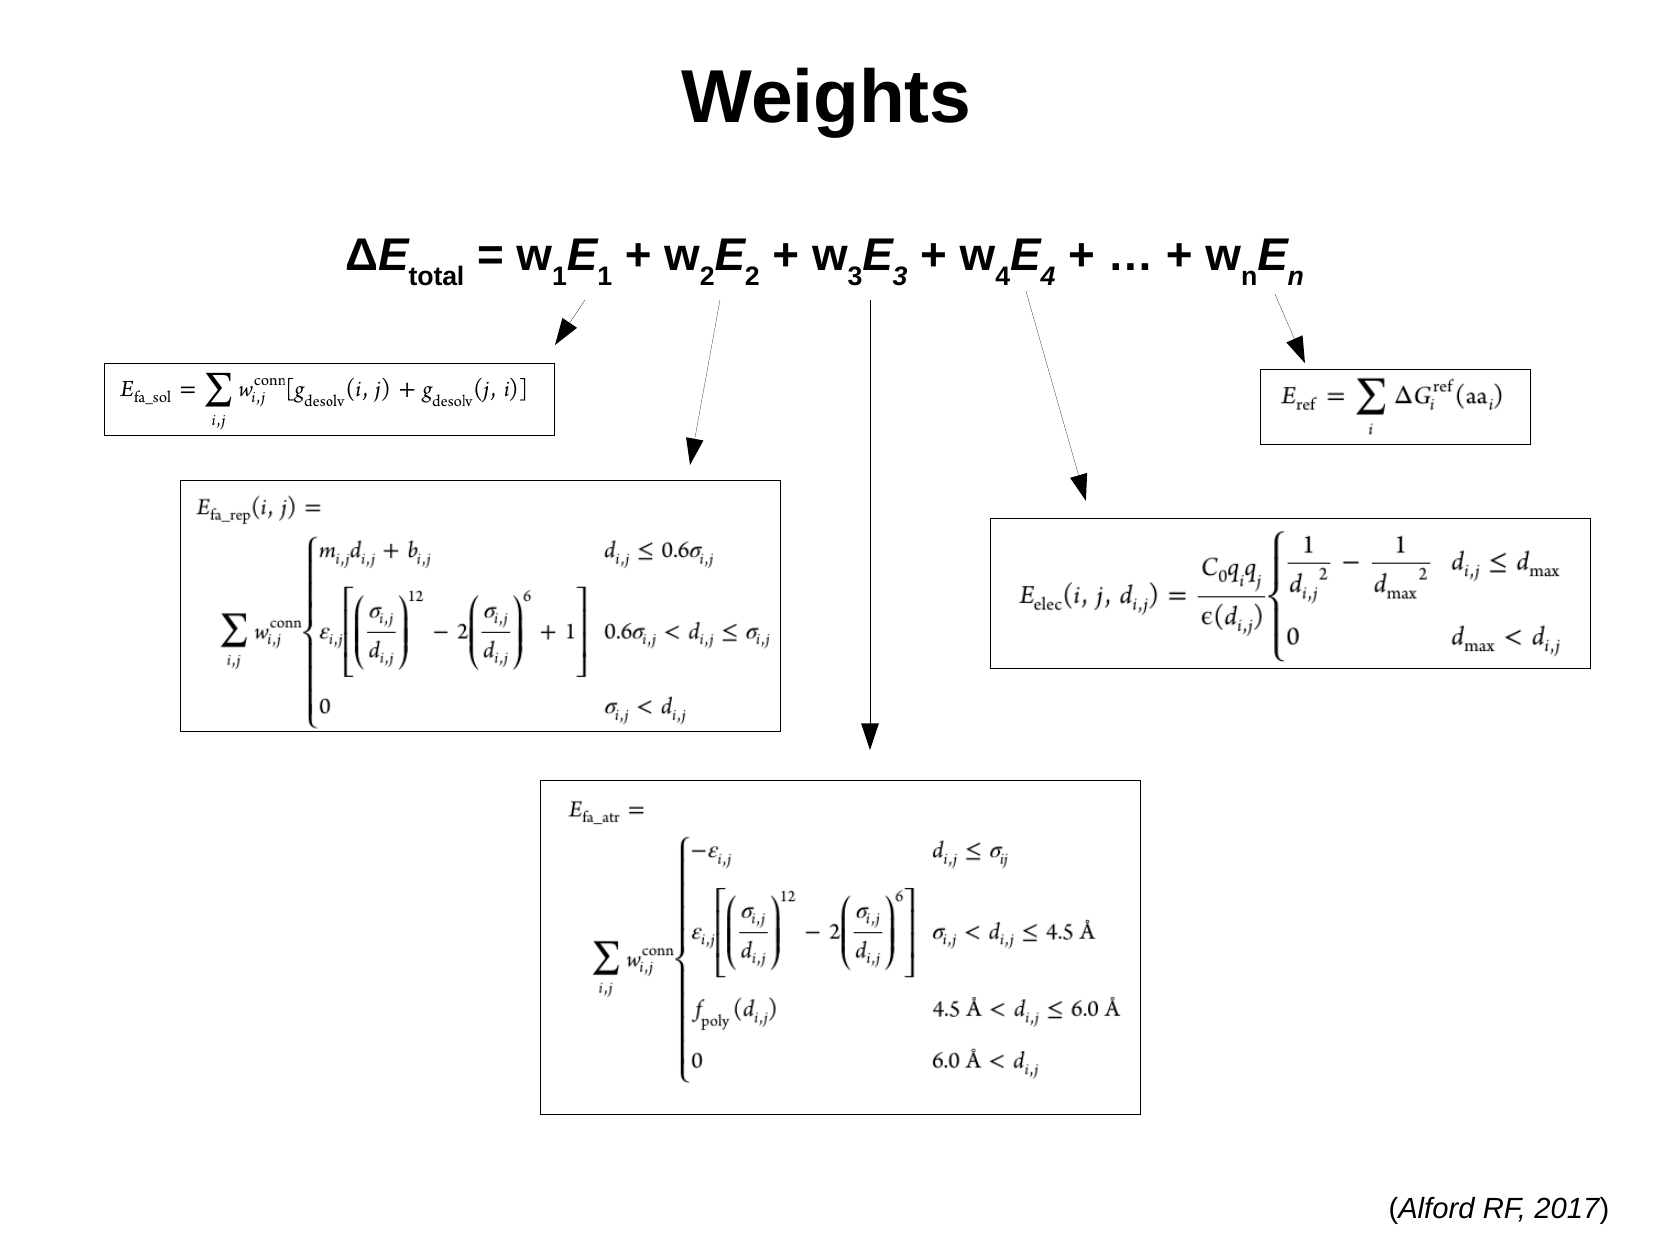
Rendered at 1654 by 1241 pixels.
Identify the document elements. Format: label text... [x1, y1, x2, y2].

picture [1260, 369, 1531, 445]
text_box ΔEtotal = w1E1 + w2E2 + w3E3 + w4E4 + … + wnEn [104, 221, 1545, 508]
text_box Weights [0, 47, 1654, 146]
picture [180, 479, 781, 732]
picture [540, 779, 1141, 1115]
picture [990, 518, 1591, 669]
picture [104, 362, 555, 436]
text_box (Alford RF, 2017) [1020, 1185, 1625, 1233]
